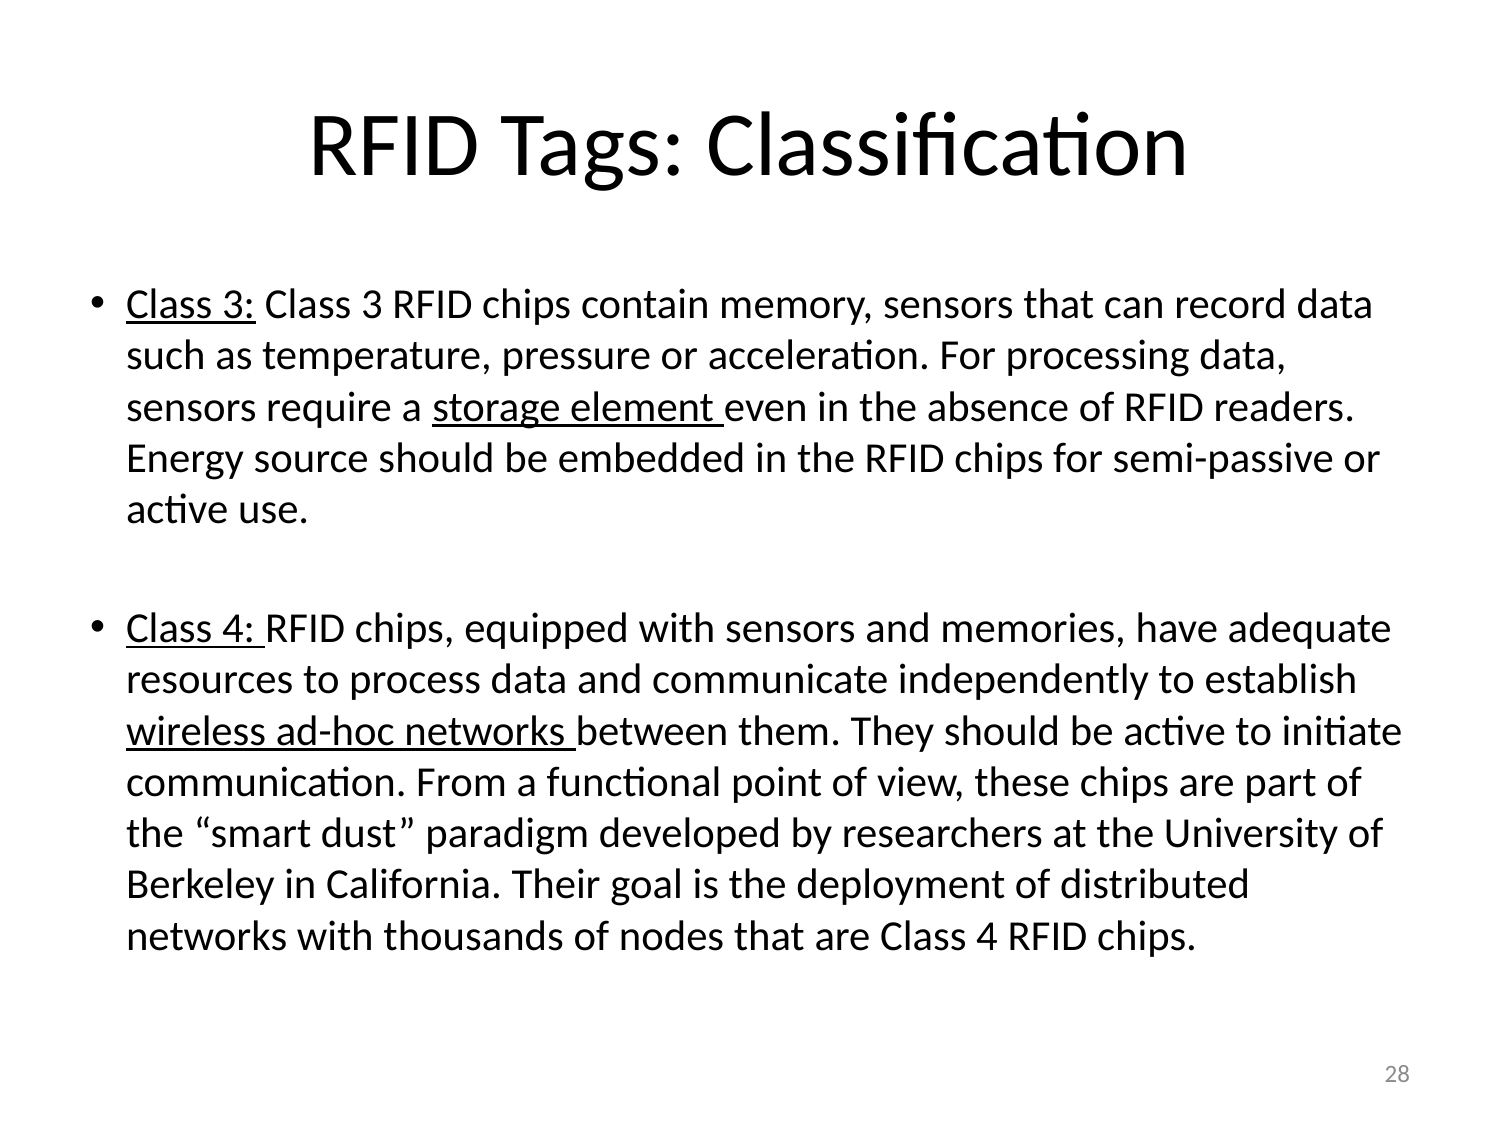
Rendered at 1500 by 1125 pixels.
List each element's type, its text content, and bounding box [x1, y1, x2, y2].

list Class 3: Class 3 RFID chips contain memory, sensors that can record data such as temperature, pressure or acceleration. For processing data, sensors require a storage element even in the absence of RFID readers. Energy source should be embedded in the RFID chips for semi-passive or active use. Class 4: RFID chips, equipped with sensors and memories, have adequate resources to process data and communicate independently to establish wireless ad-hoc networks between them. They should be active to initiate communication. From a functional point of view, these chips are part of the “smart dust” paradigm developed by researchers at the University of Berkeley in California. Their goal is the deployment of distributed networks with thousands of nodes that are Class 4 RFID chips. [75, 268, 1425, 1011]
title RFID Tags: Classification [75, 45, 1425, 233]
slide_number <number> [1074, 1042, 1425, 1103]
